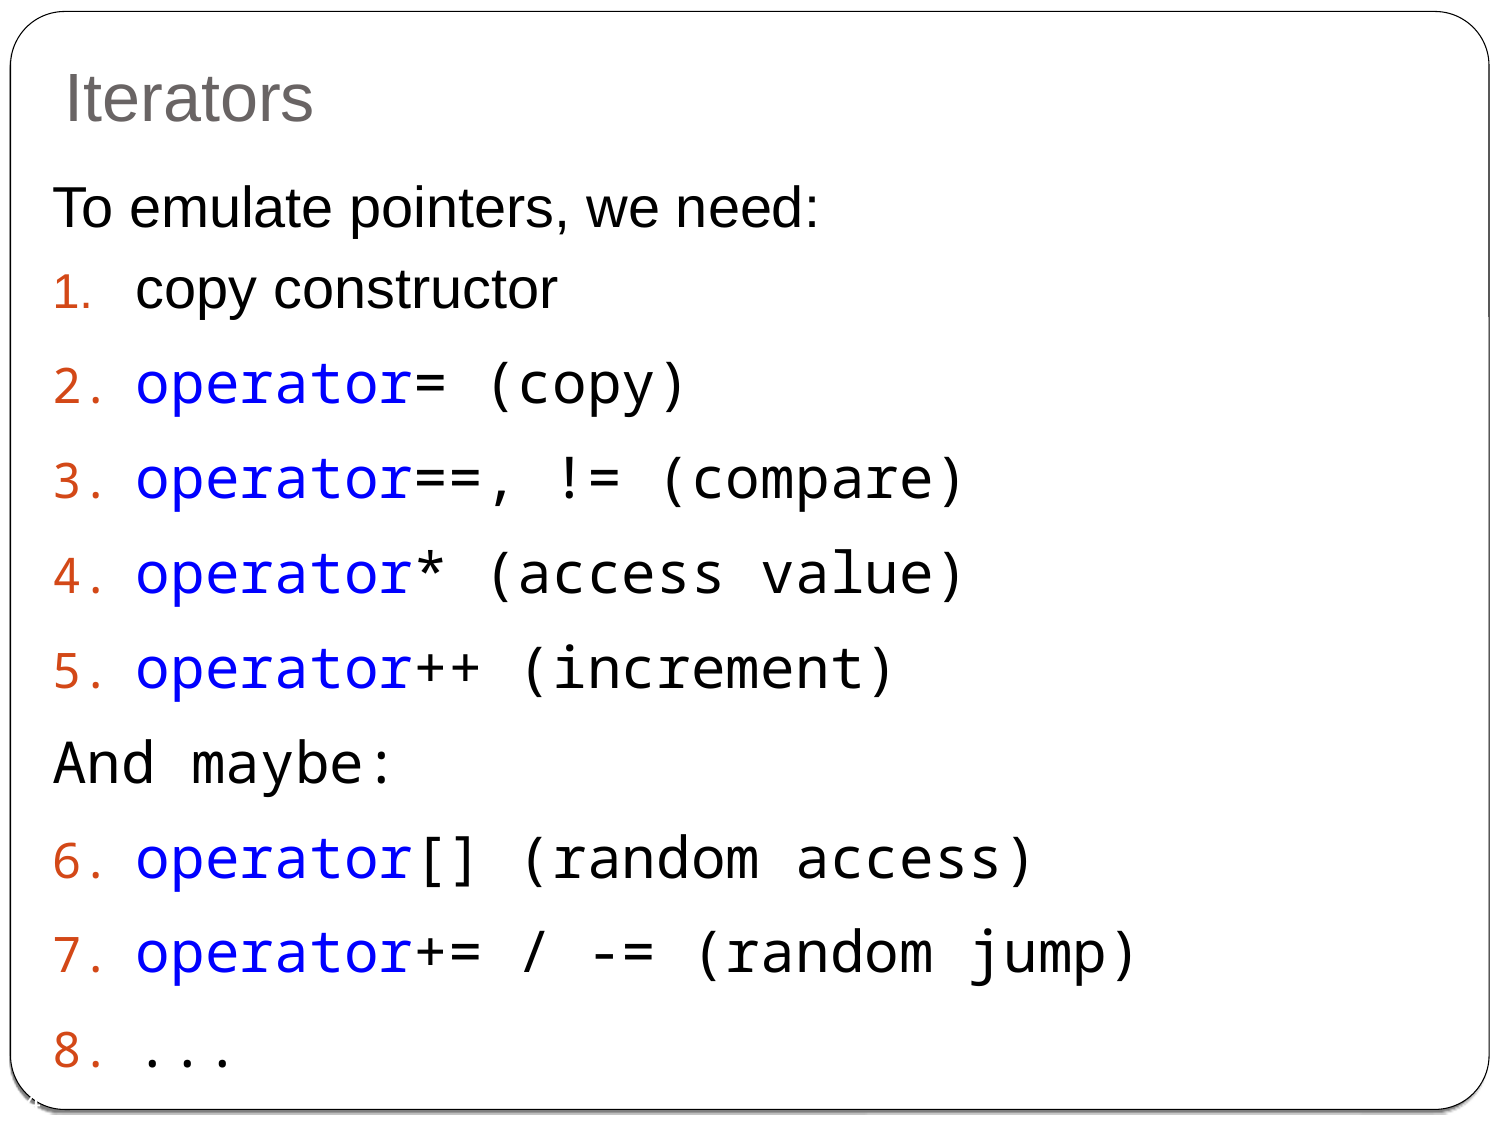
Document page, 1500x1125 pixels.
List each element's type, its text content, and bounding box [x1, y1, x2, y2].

slide_number <number> [0, 1074, 50, 1125]
title Iterators [50, 45, 1450, 150]
list To emulate pointers, we need: copy constructor operator= (copy) operator==, != (compare) operator* (access value) operator++ (increment) And maybe: operator[] (random access) operator+= / -= (random jump) ... [37, 162, 1463, 1088]
